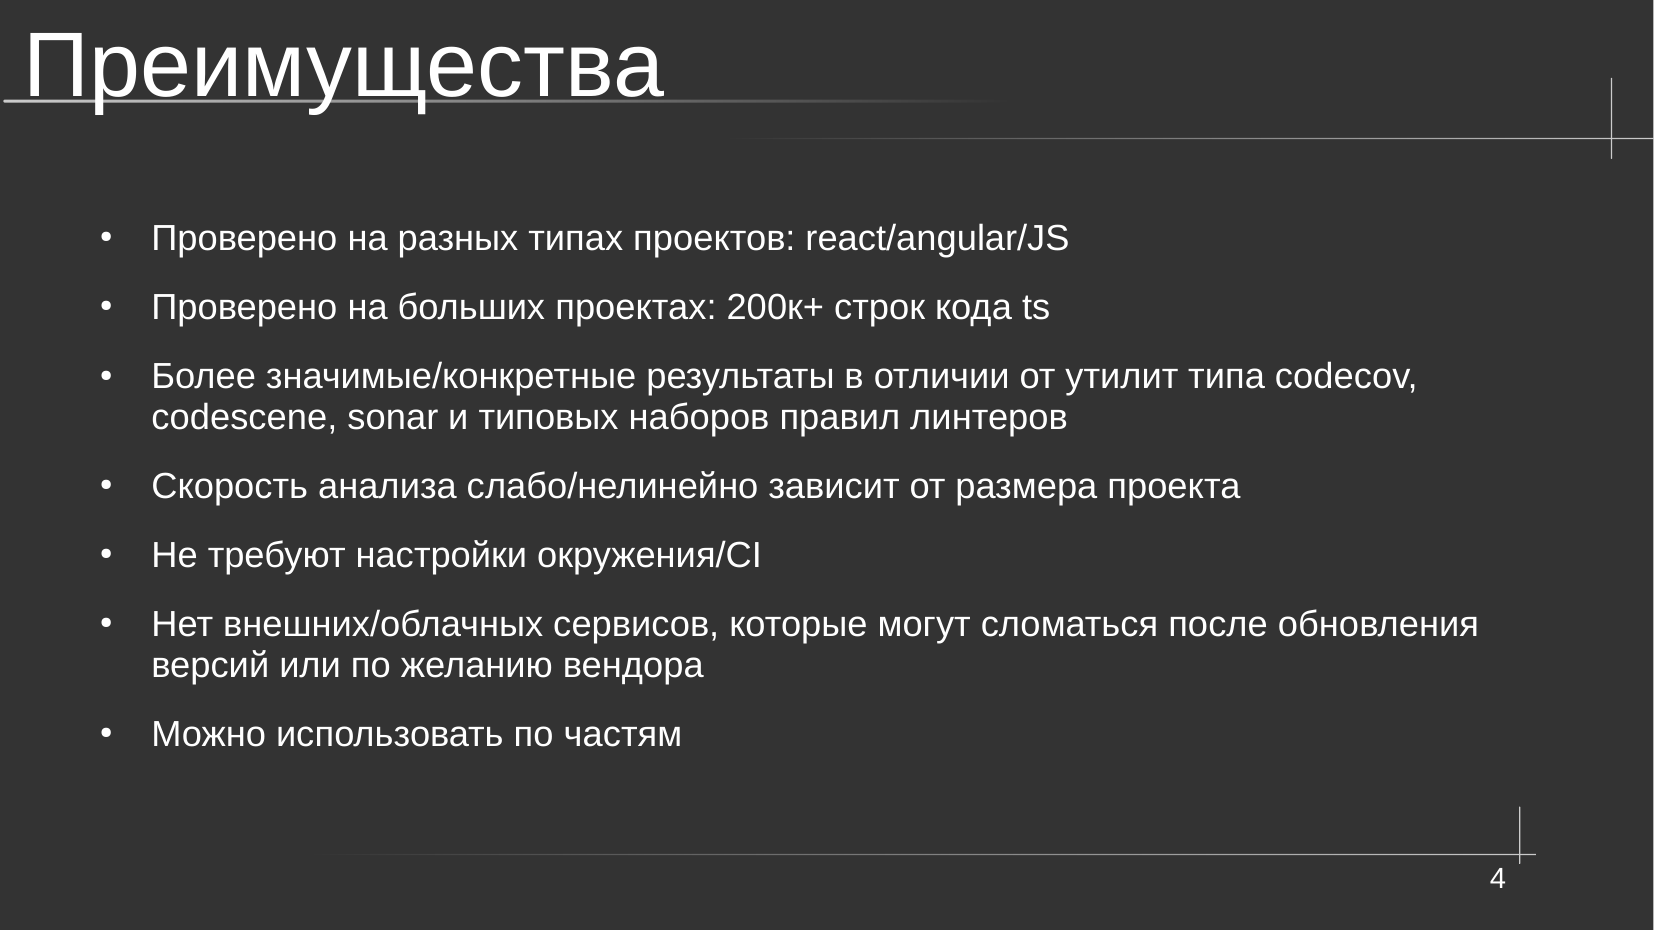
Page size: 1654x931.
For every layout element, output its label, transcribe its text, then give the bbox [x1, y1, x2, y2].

list Проверено на разных типах проектов: react/angular/JS Проверено на больших проектах: 200к+ строк кода ts Более значимые/конкретные результаты в отличии от утилит типа codecov, codescene, sonar и типовых наборов правил линтеров Скорость анализа слабо/нелинейно зависит от размера проекта Не требуют настройки окружения/CI Нет внешних/облачных сервисов, которые могут сломаться после обновления версий или по желанию вендора Можно использовать по частям [82, 217, 1571, 758]
title Преимущества [23, 11, 1589, 119]
